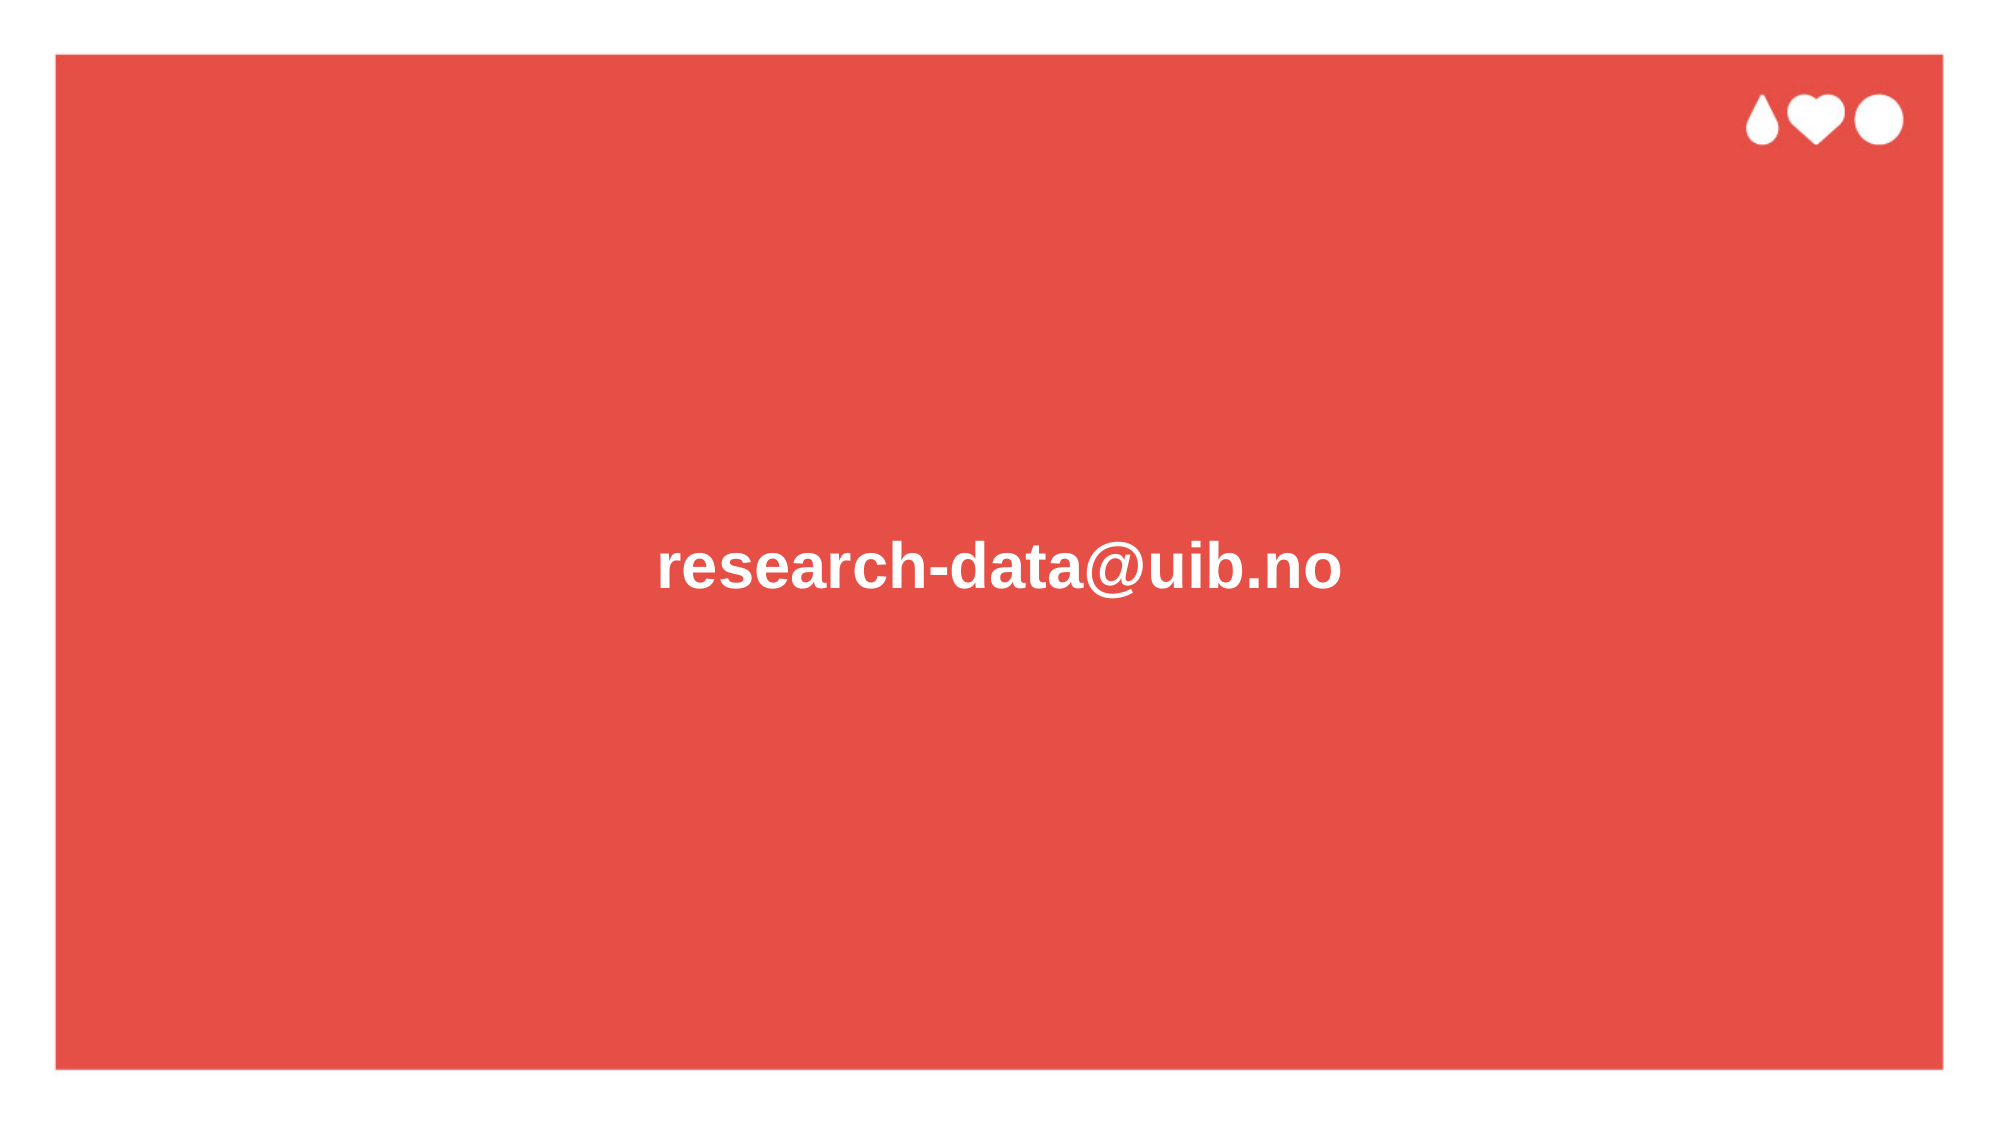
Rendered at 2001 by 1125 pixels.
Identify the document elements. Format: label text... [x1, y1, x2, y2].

title research-data@uib.no [227, 456, 1773, 603]
